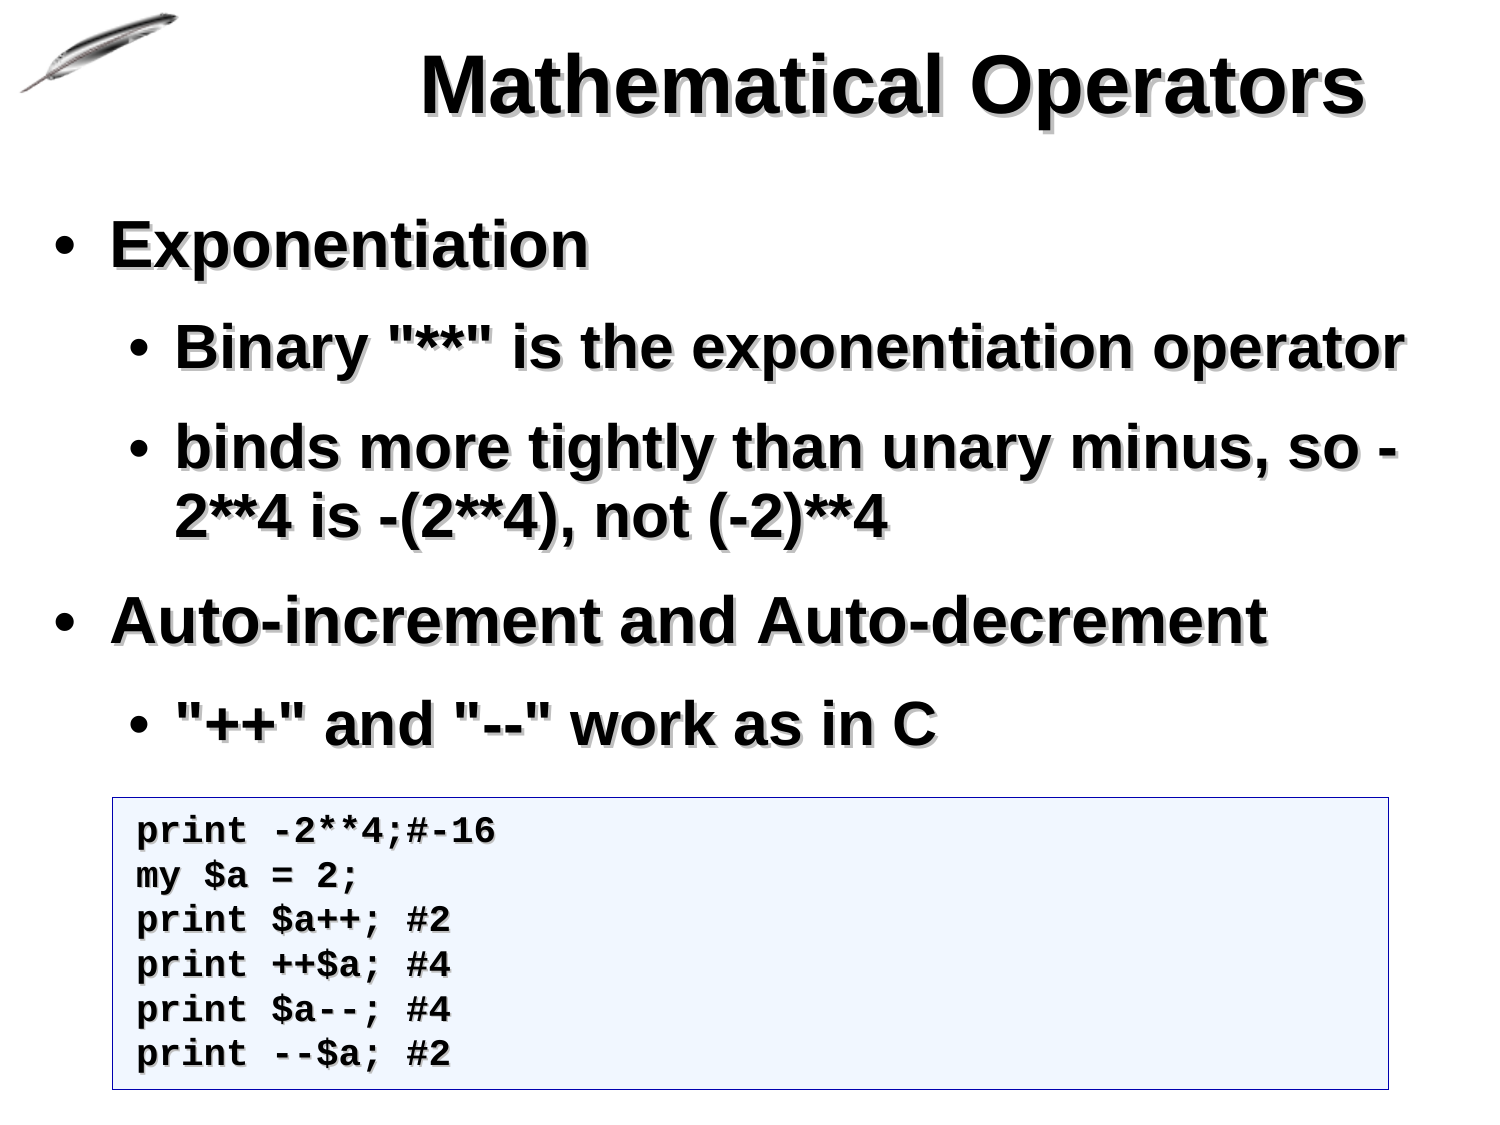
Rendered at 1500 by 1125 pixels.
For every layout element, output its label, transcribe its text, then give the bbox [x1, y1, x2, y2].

list Exponentiation Binary "**" is the exponentiation operator binds more tightly than unary minus, so -2**4 is -(2**4), not (-2)**4 Auto-increment and Auto-decrement "++" and "--" work as in C [53, 207, 1447, 1084]
title Mathematical Operators [419, 0, 1459, 179]
text_box print -2**4;#-16 my $a = 2; print $a++; #2 print ++$a; #4 print $a--; #4 print --$a; #2 [112, 797, 1389, 1089]
picture [16, 11, 184, 95]
